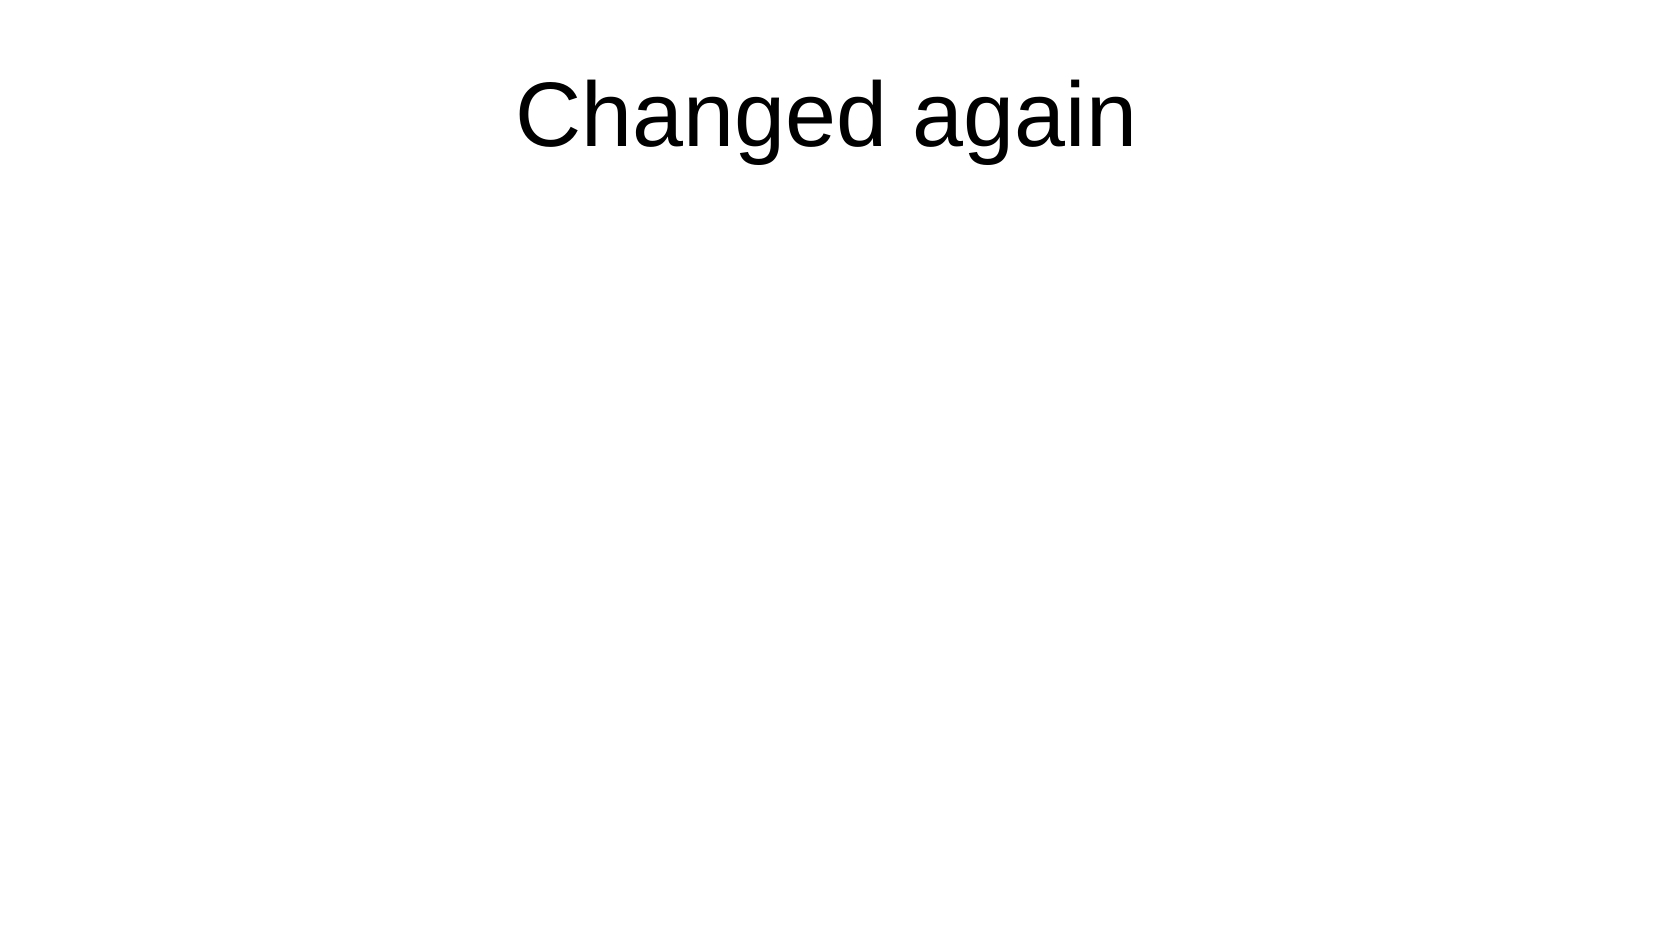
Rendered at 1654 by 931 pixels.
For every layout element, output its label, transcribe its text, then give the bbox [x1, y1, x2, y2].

title Changed again [82, 37, 1571, 193]
